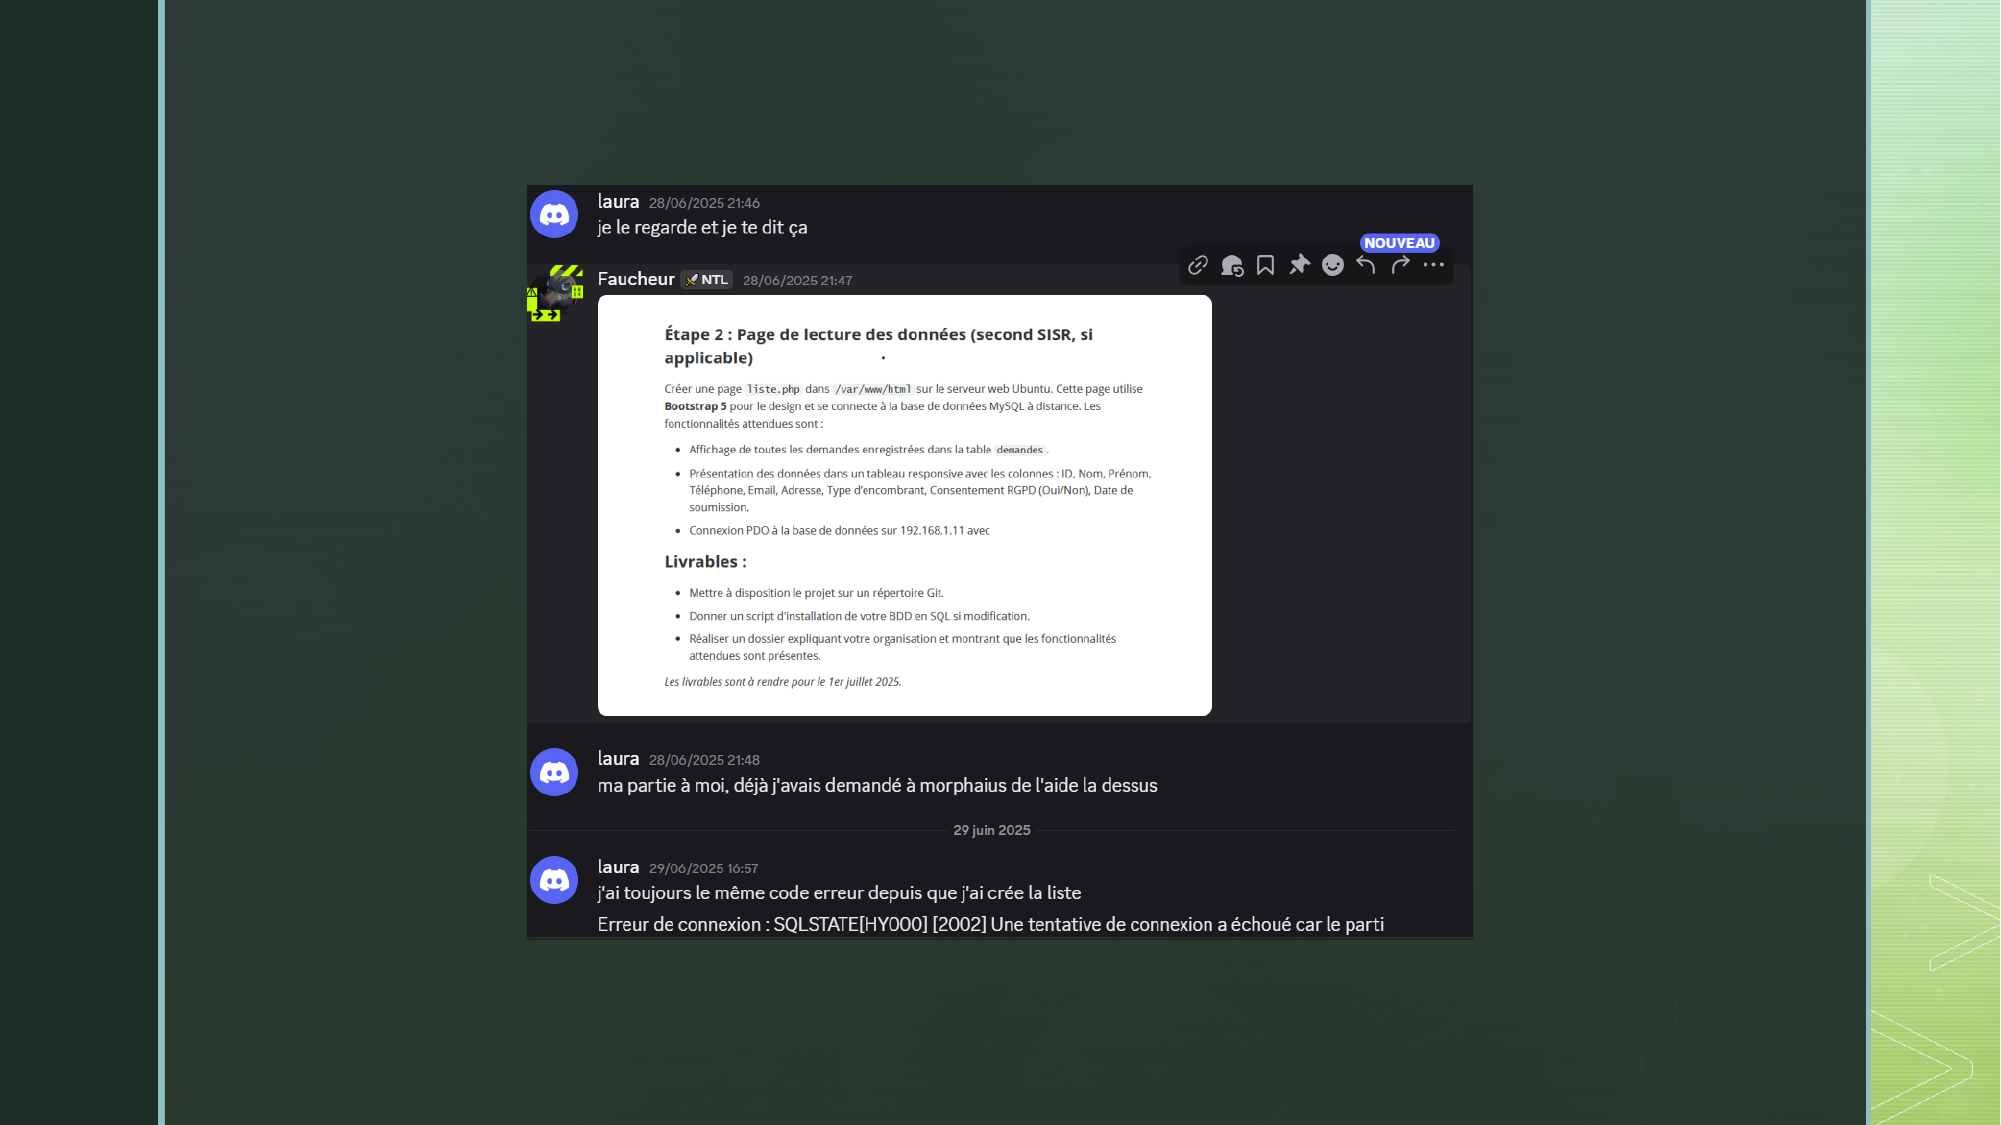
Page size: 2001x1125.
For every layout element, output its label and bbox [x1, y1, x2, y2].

picture [527, 185, 1473, 940]
